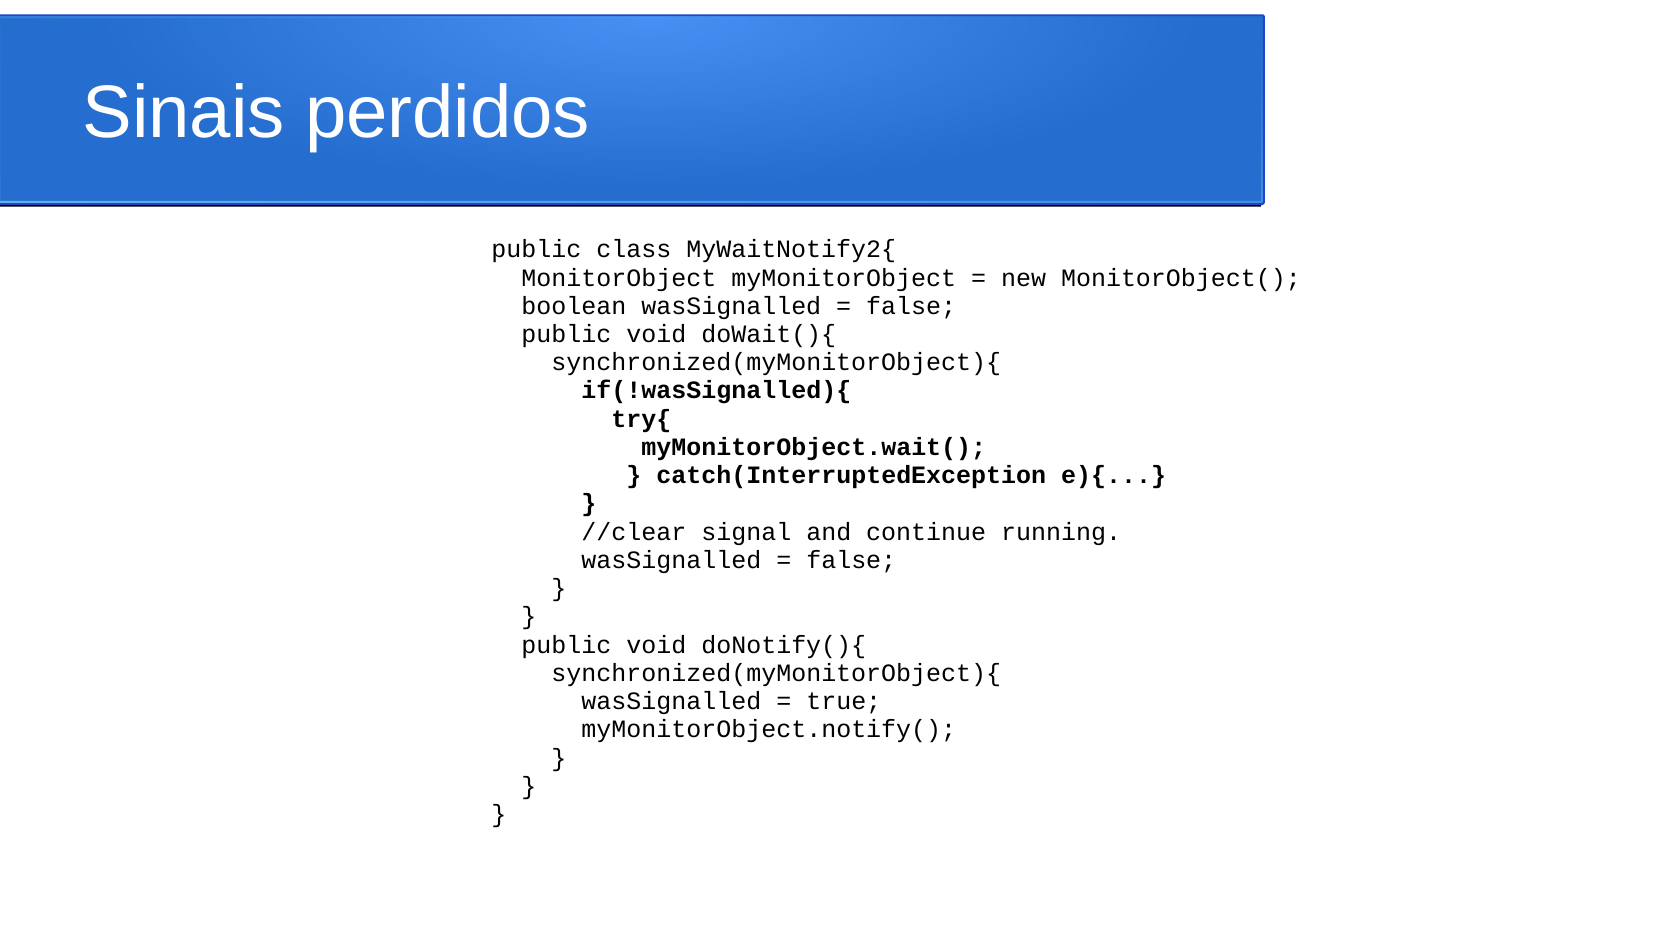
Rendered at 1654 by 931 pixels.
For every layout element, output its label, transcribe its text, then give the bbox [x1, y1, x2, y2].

title Sinais perdidos [82, 35, 1235, 189]
text_box public class MyWaitNotify2{ MonitorObject myMonitorObject = new MonitorObject(); boolean wasSignalled = false; public void doWait(){ synchronized(myMonitorObject){ if(!wasSignalled){ try{ myMonitorObject.wait(); } catch(InterruptedException e){...} } //clear signal and continue running. wasSignalled = false; } } public void doNotify(){ synchronized(myMonitorObject){ wasSignalled = true; myMonitorObject.notify(); } } } [476, 229, 1441, 866]
